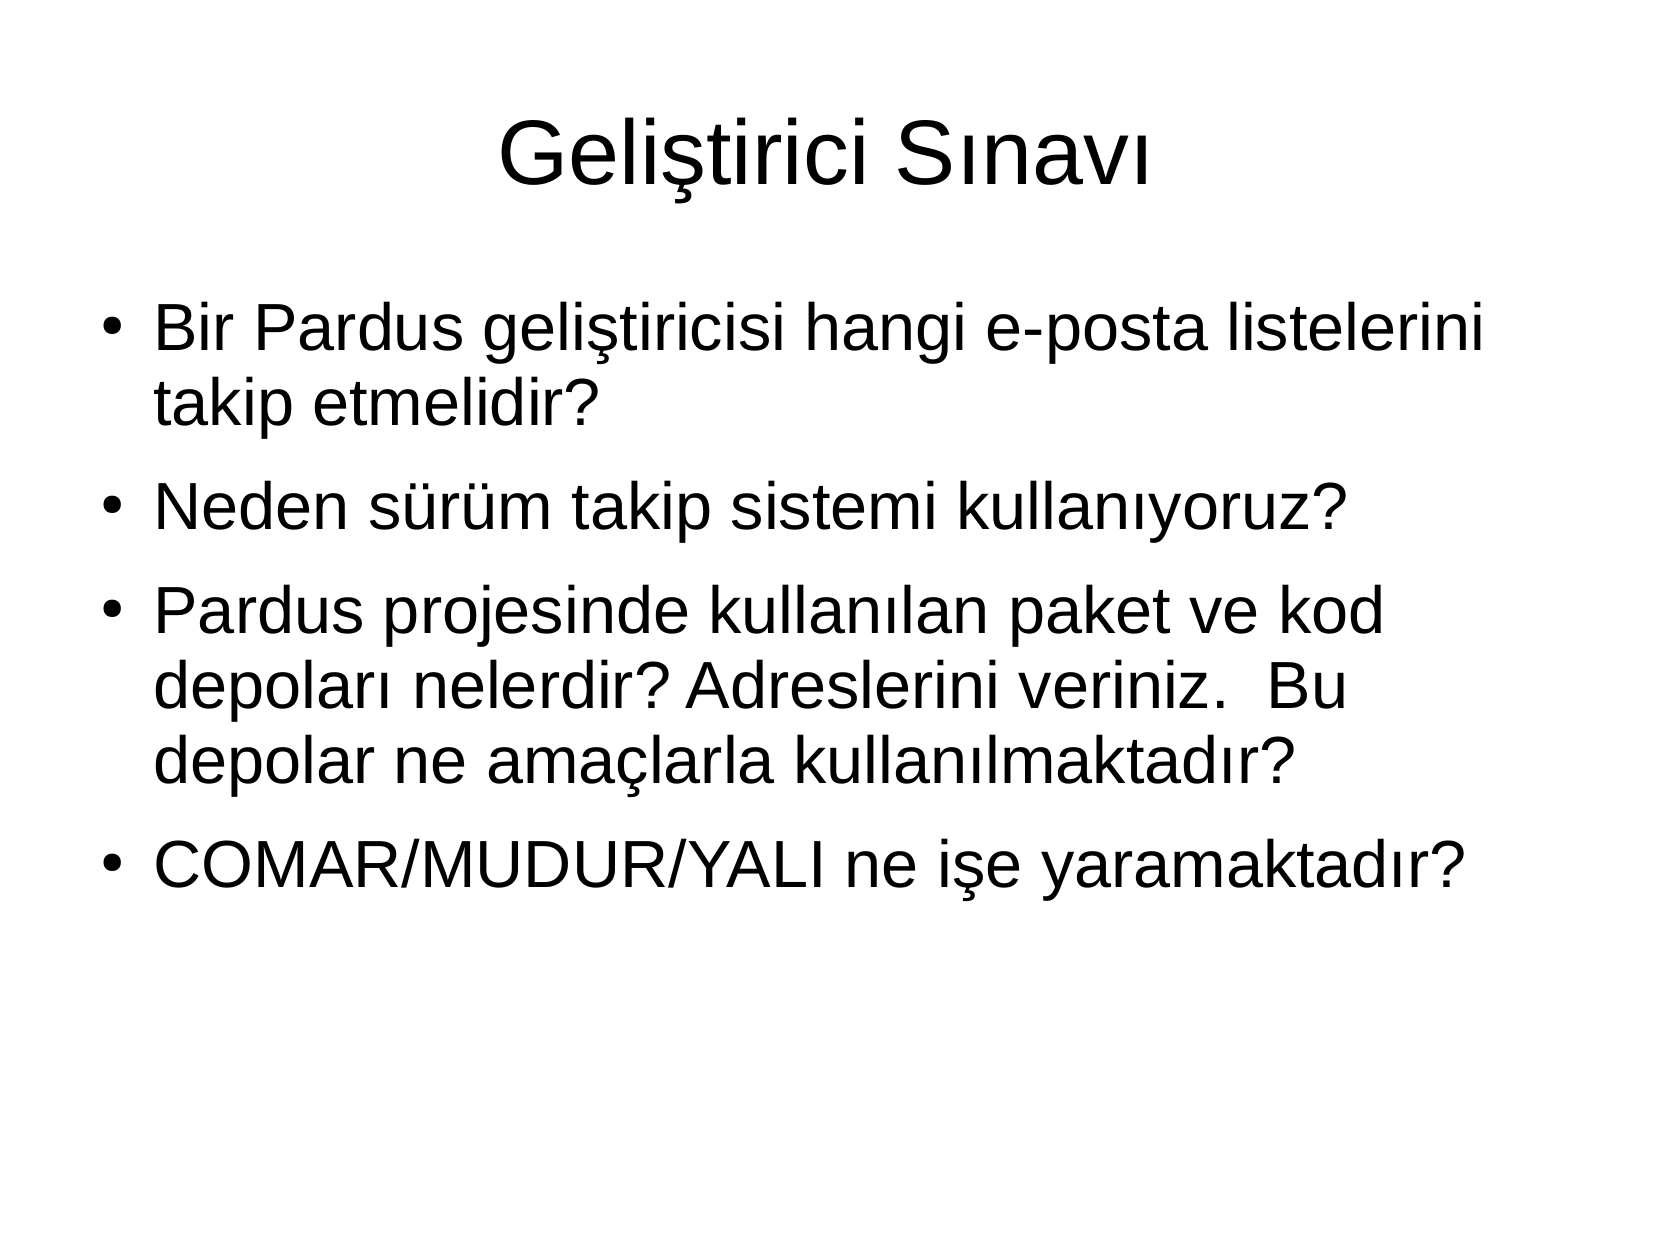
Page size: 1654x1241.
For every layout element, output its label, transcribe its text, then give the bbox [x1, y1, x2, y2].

title Geliştirici Sınavı [82, 49, 1571, 257]
list Bir Pardus geliştiricisi hangi e-posta listelerini takip etmelidir? Neden sürüm takip sistemi kullanıyoruz? Pardus projesinde kullanılan paket ve kod depoları nelerdir? Adreslerini veriniz. Bu depolar ne amaçlarla kullanılmaktadır? COMAR/MUDUR/YALI ne işe yaramaktadır? [82, 290, 1571, 1109]
